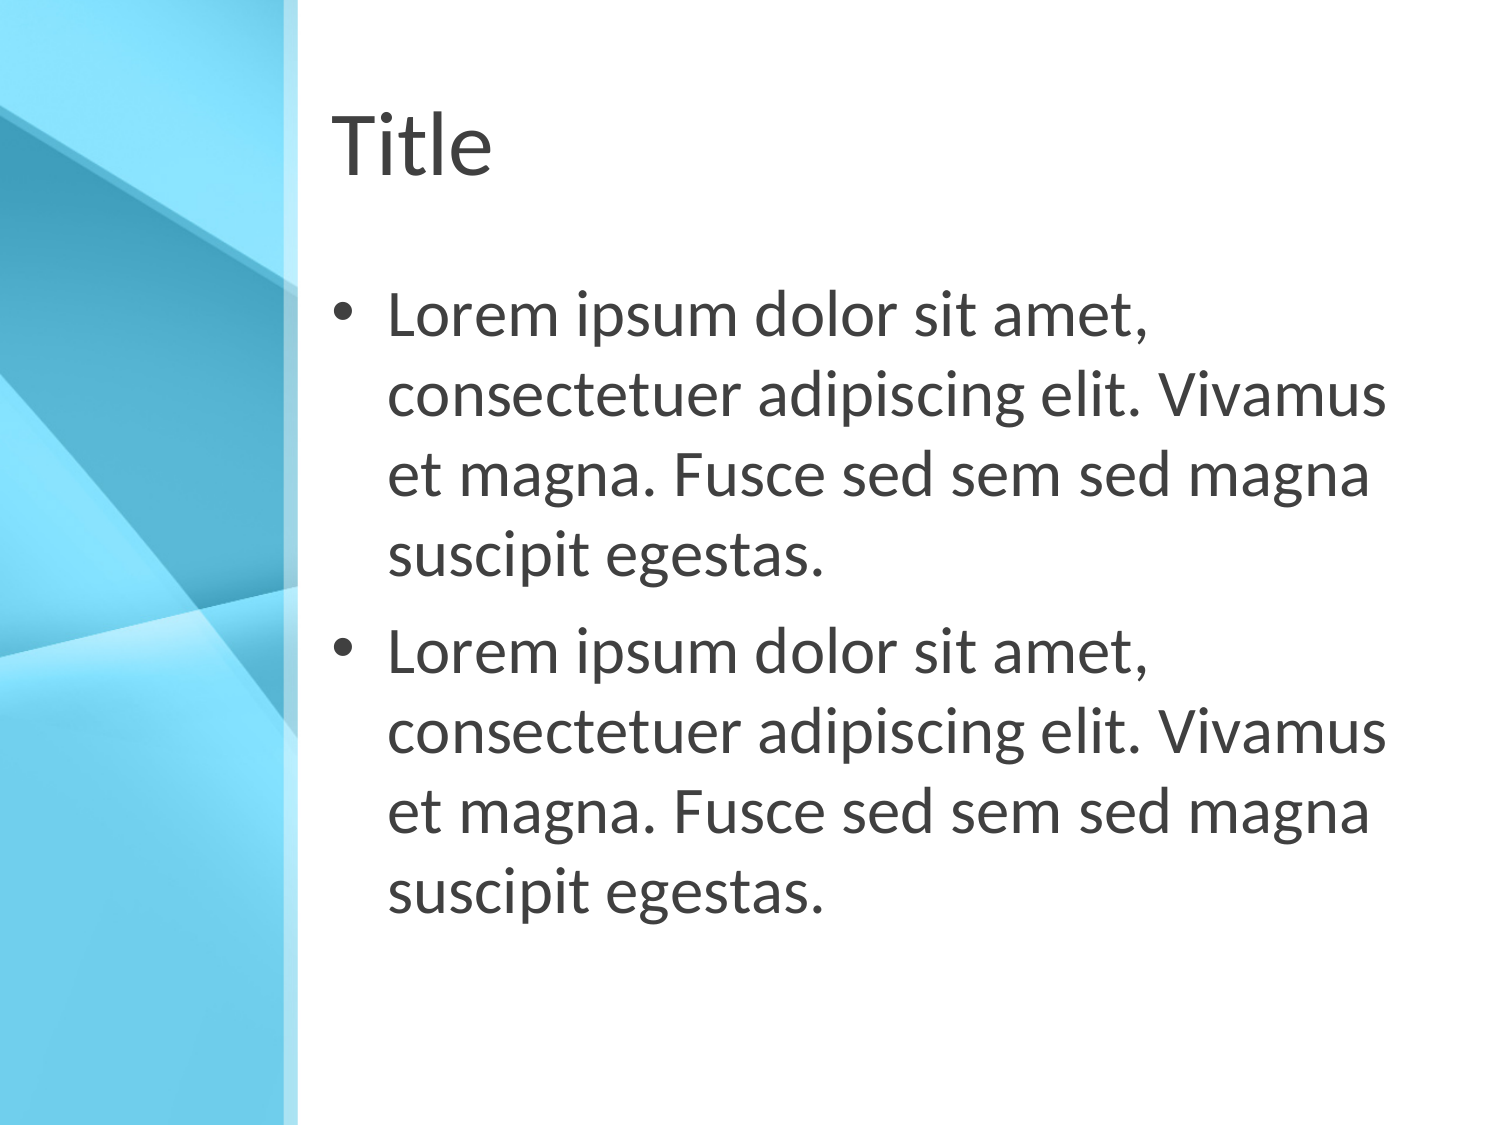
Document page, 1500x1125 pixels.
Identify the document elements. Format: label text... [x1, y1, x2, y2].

picture [0, 0, 1500, 1125]
list Lorem ipsum dolor sit amet, consectetuer adipiscing elit. Vivamus et magna. Fusce sed sem sed magna suscipit egestas. Lorem ipsum dolor sit amet, consectetuer adipiscing elit. Vivamus et magna. Fusce sed sem sed magna suscipit egestas. [316, 262, 1426, 1006]
title Title [316, 45, 1426, 233]
